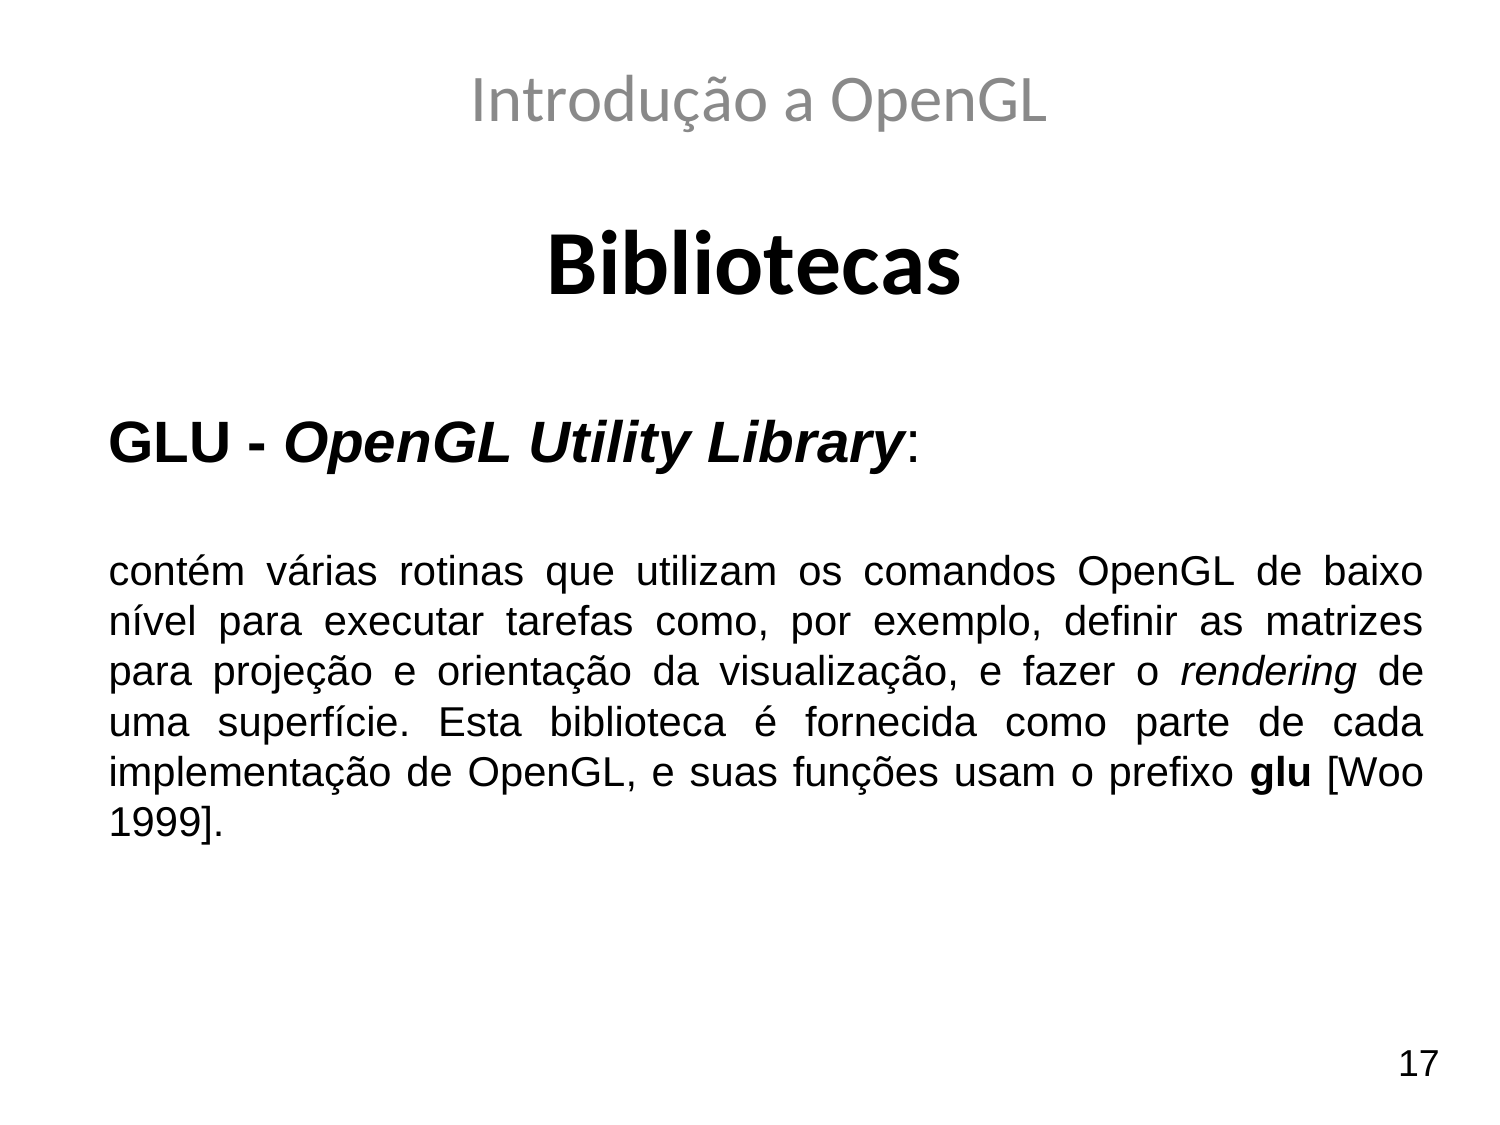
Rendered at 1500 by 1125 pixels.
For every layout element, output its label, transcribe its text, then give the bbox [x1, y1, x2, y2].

text_box 17 [1383, 1031, 1455, 1092]
title Bibliotecas [117, 175, 1393, 340]
text_box GLU - OpenGL Utility Library: contém várias rotinas que utilizam os comandos OpenGL de baixo nível para executar tarefas como, por exemplo, definir as matrizes para projeção e orientação da visualização, e fazer o rendering de uma superfície. Esta biblioteca é fornecida como parte de cada implementação de OpenGL, e suas funções usam o prefixo glu [Woo 1999]. [93, 468, 1440, 710]
text_box Introdução a OpenGL [234, 46, 1285, 188]
